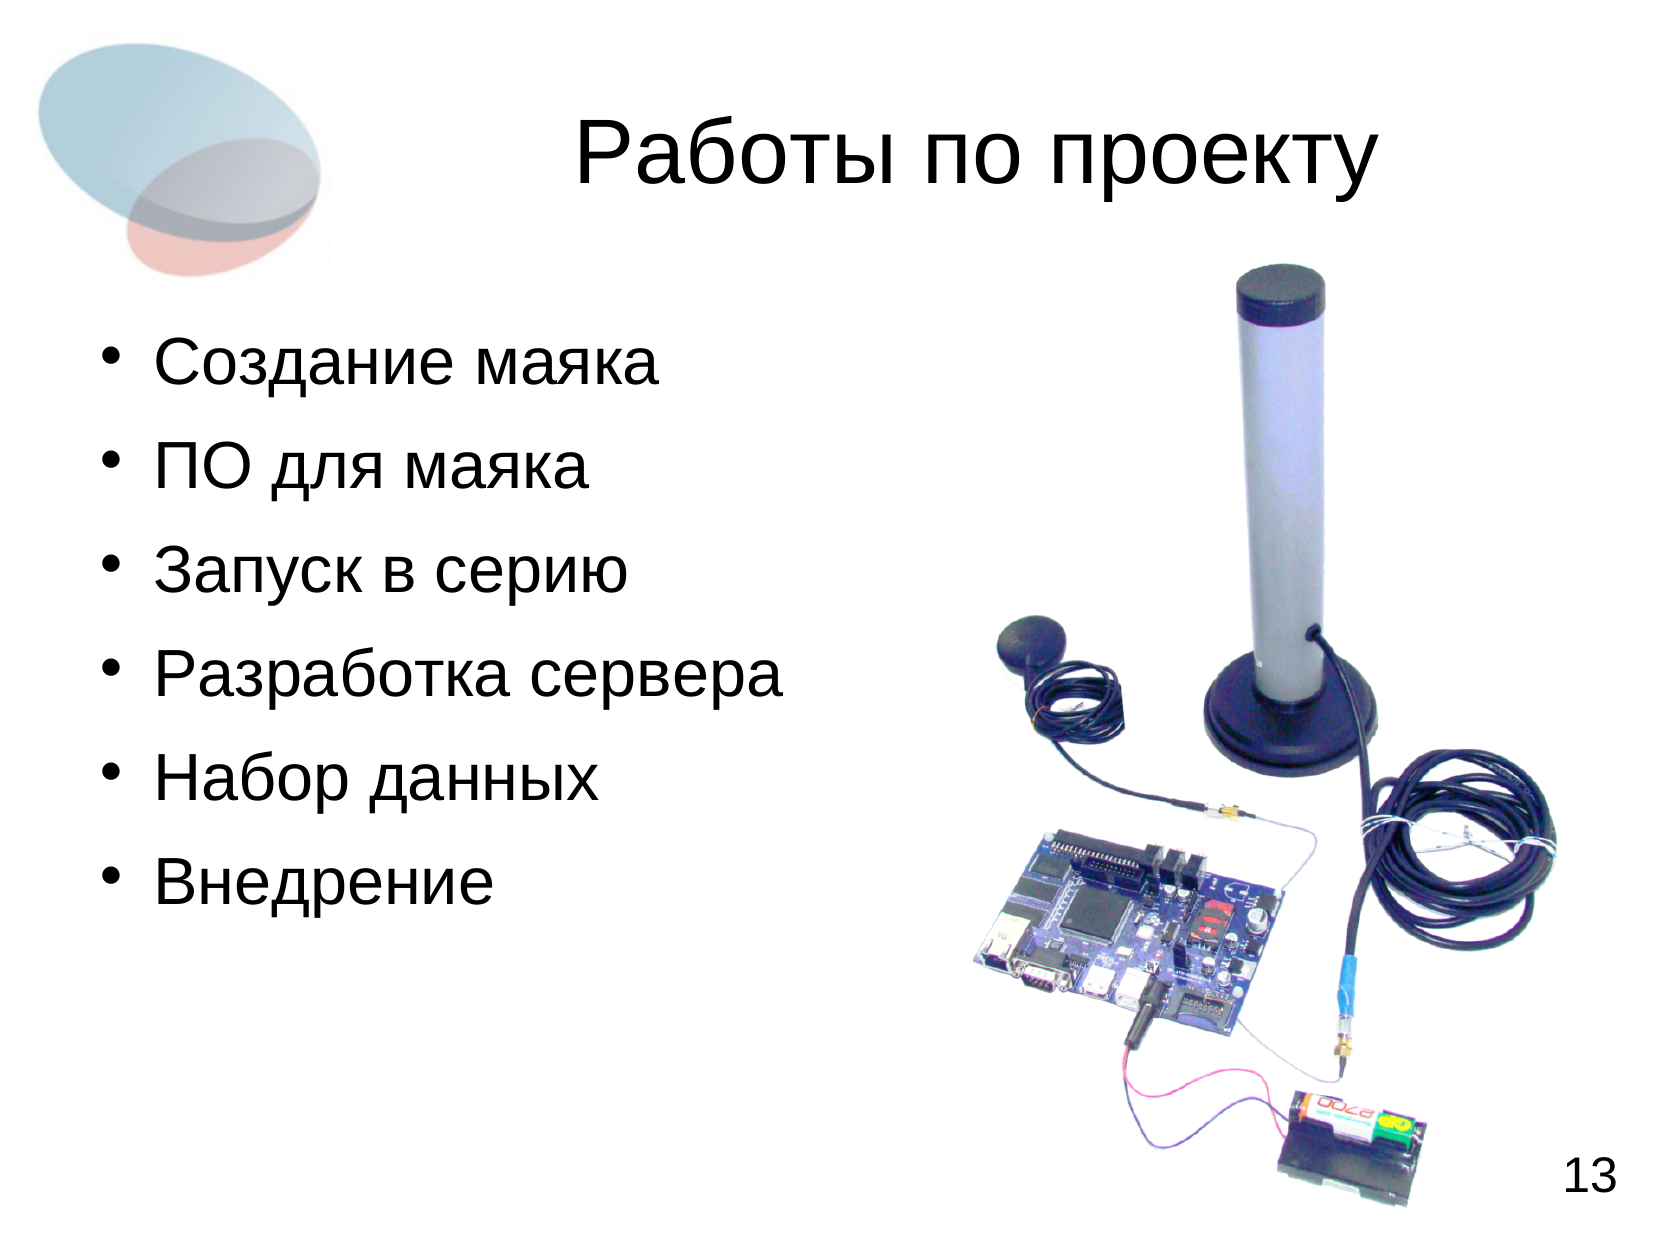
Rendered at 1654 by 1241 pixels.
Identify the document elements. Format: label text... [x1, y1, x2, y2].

text_box 13 [1565, 1139, 1633, 1211]
picture [29, 29, 331, 293]
list Создание маяка ПО для маяка Запуск в серию Разработка сервера Набор данных Внедрение [82, 324, 886, 1109]
title Работы по проекту [383, 0, 1571, 307]
picture [973, 256, 1565, 1211]
